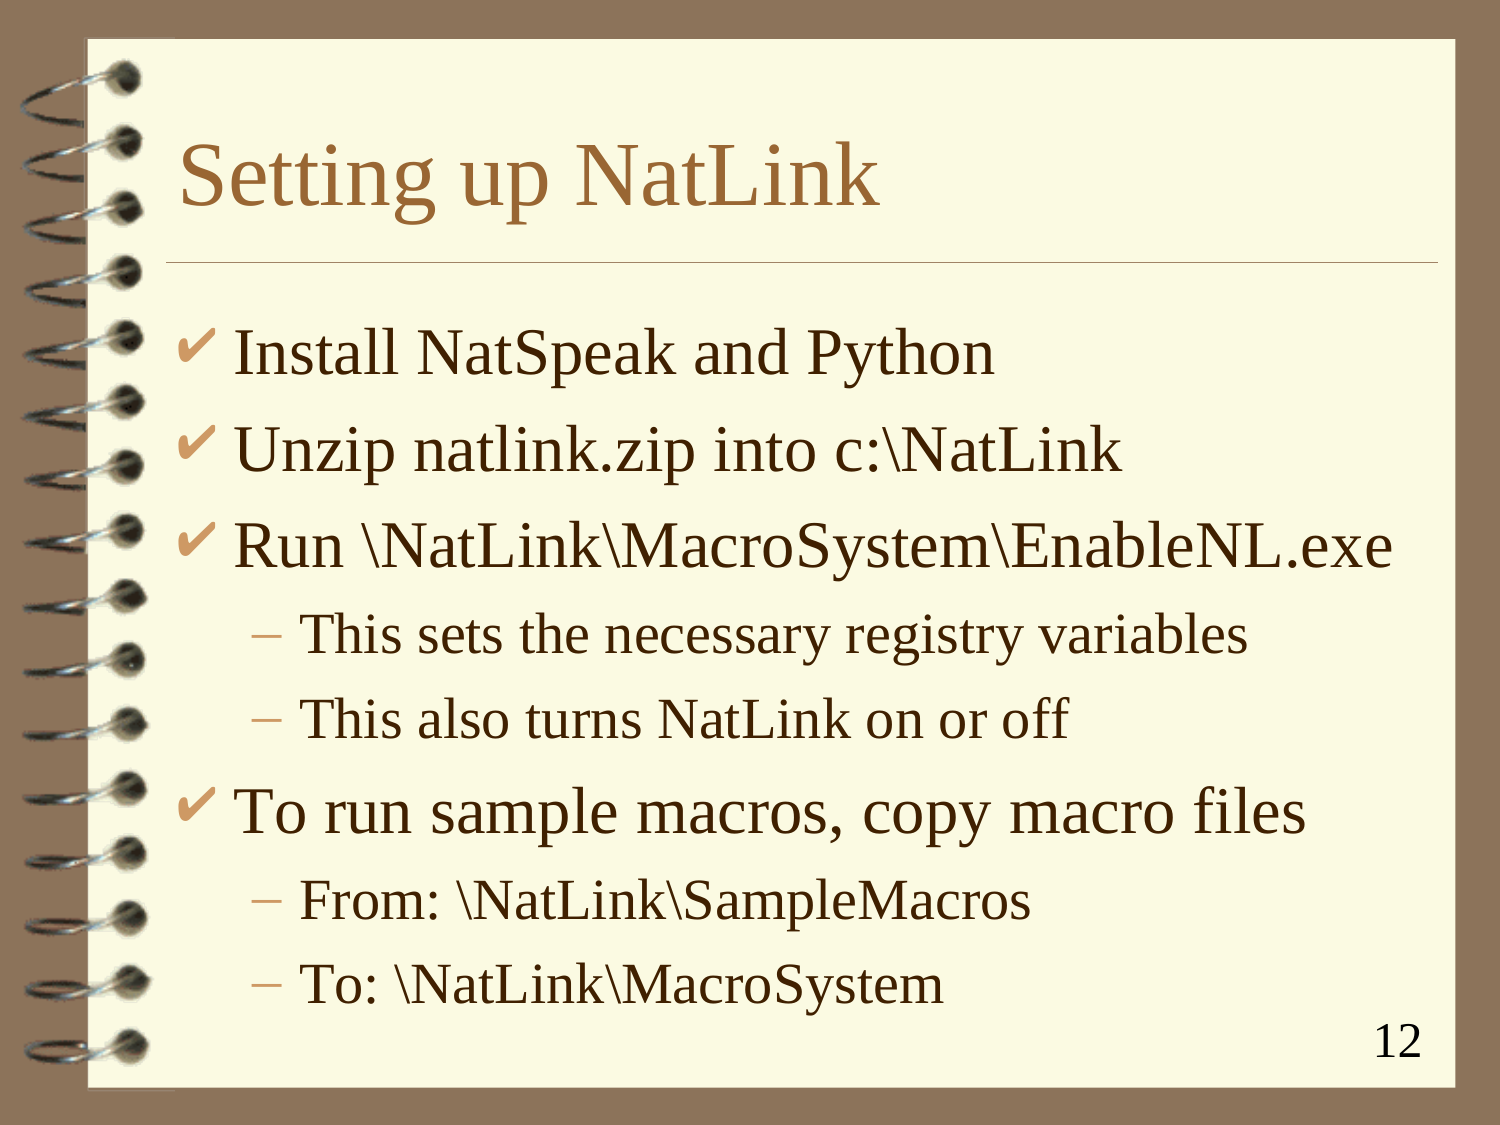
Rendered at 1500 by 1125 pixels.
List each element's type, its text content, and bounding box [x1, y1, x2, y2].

picture [0, 0, 175, 1125]
title Setting up NatLink [162, 74, 1438, 263]
list Install NatSpeak and Python Unzip natlink.zip into c:\NatLink Run \NatLink\MacroSystem\EnableNL.exe This sets the necessary registry variables This also turns NatLink on or off To run sample macros, copy macro files From: \NatLink\SampleMacros To: \NatLink\MacroSystem [162, 299, 1438, 976]
